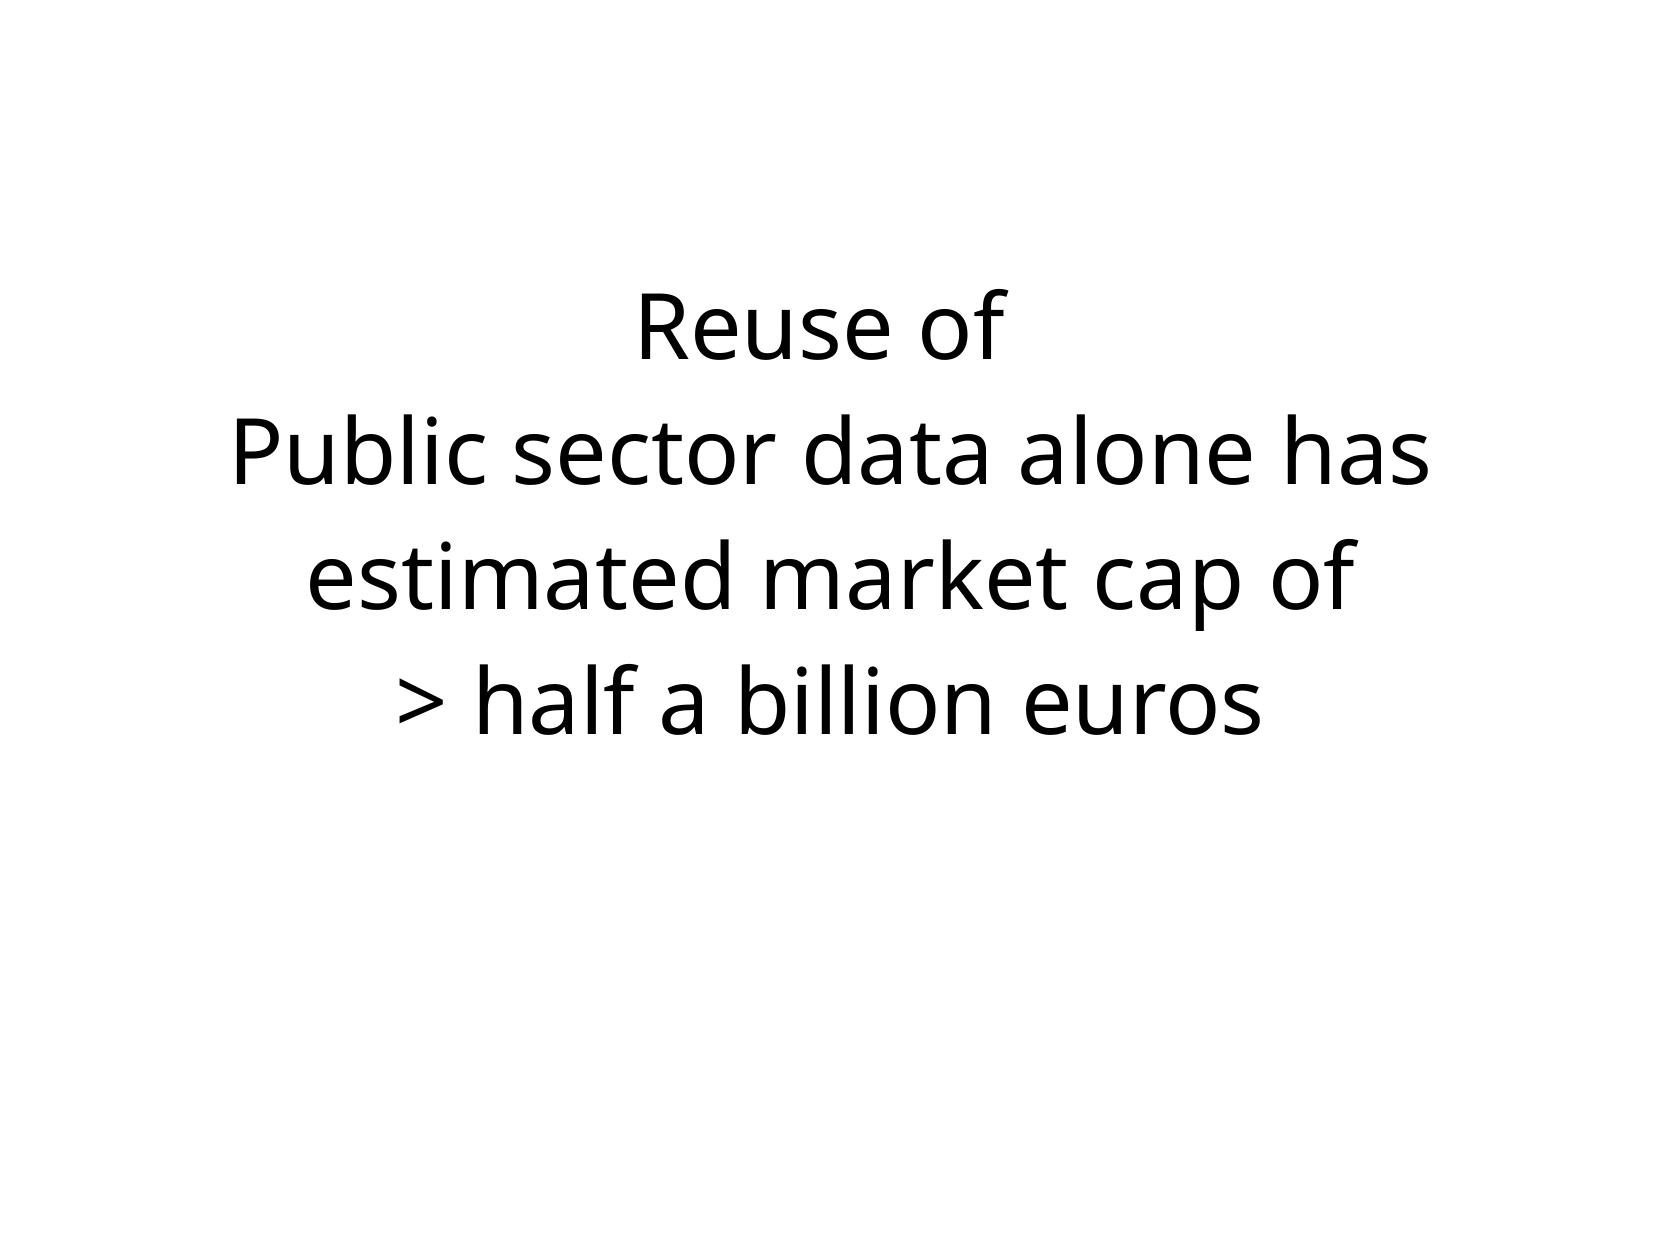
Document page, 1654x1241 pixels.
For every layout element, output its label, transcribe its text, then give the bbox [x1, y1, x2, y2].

title Reuse of Public sector data alone has estimated market cap of > half a billion euros [86, 255, 1576, 768]
